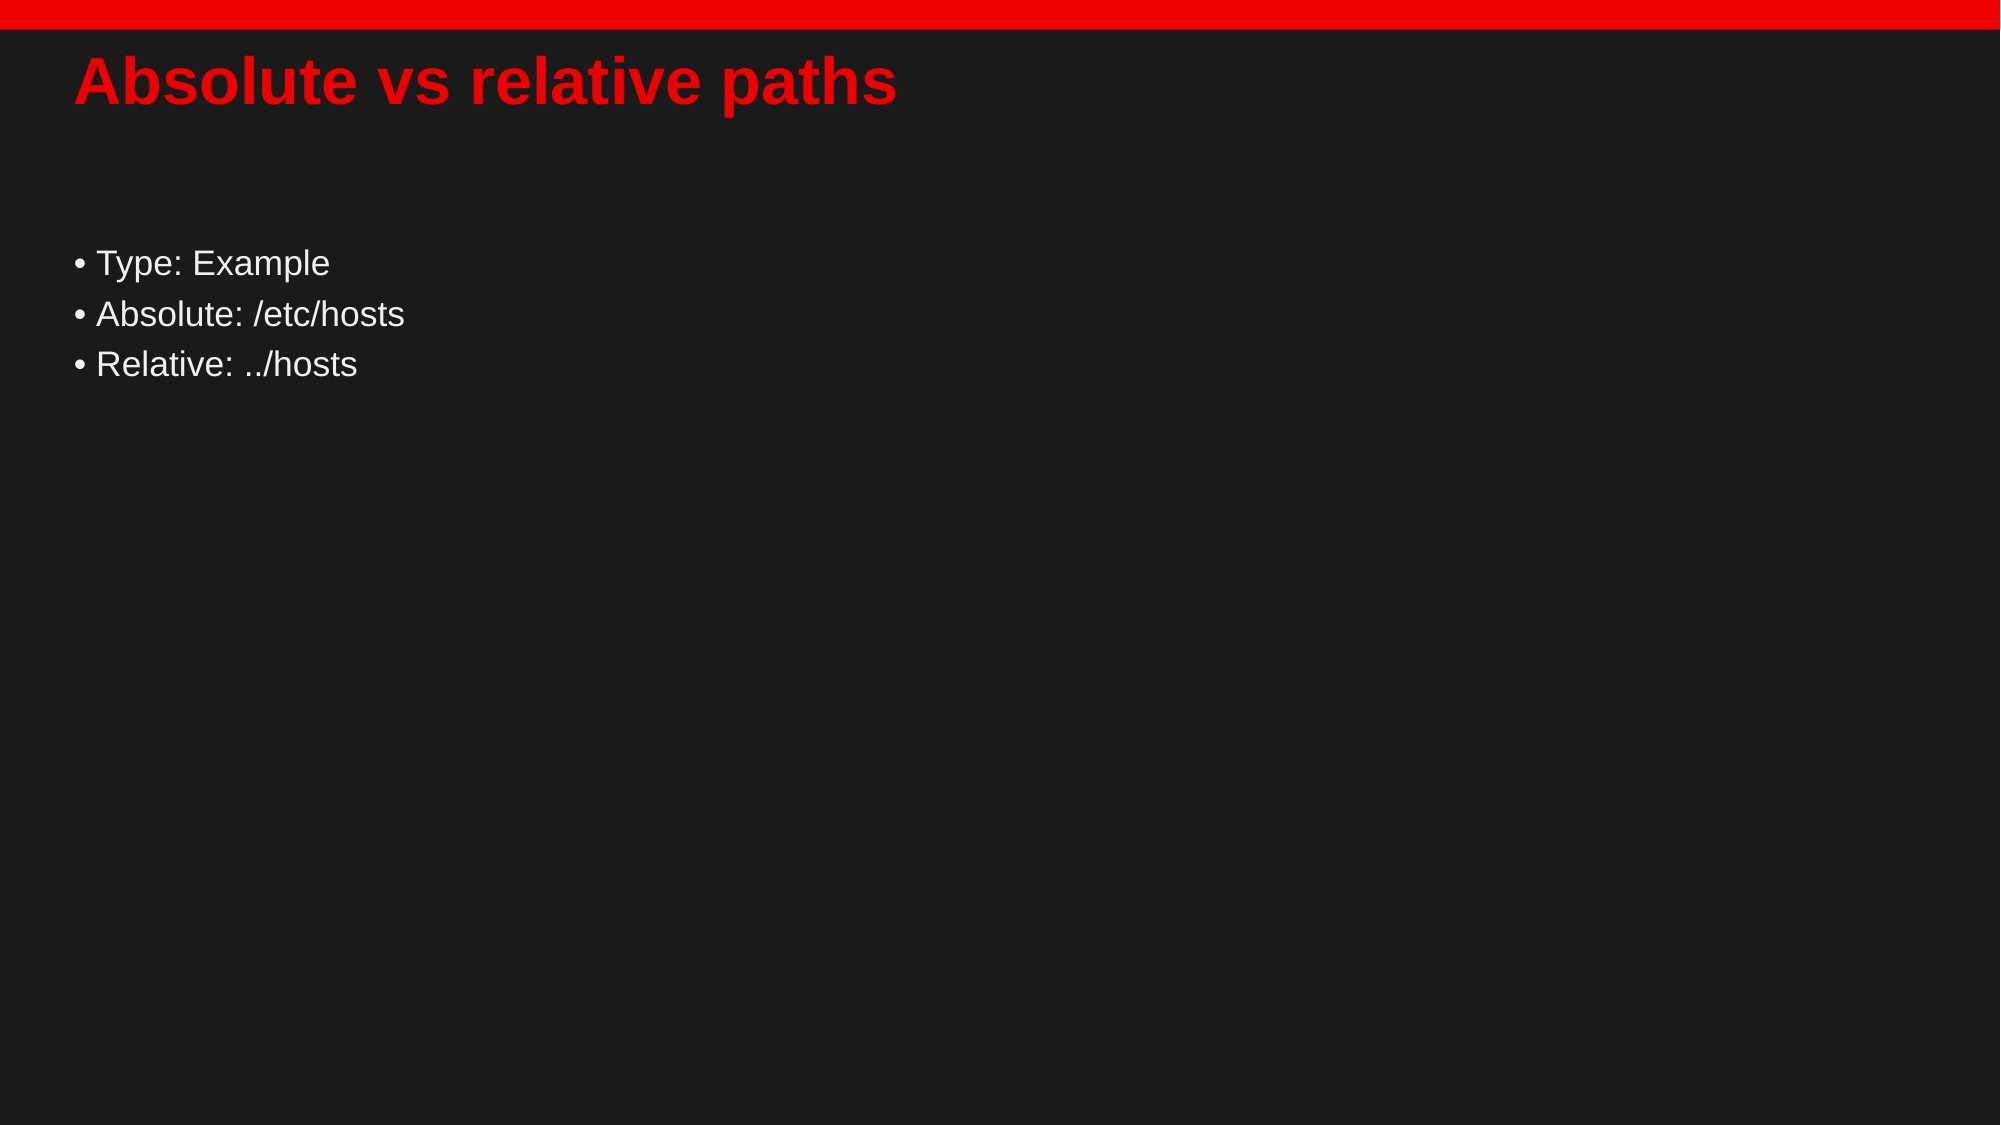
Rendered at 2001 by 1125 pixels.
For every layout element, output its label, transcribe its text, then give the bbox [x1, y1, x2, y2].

text_box Absolute vs relative paths [59, 36, 1942, 208]
text_box [0, 0, 2001, 30]
text_box • Type: Example • Absolute: /etc/hosts • Relative: ../hosts [59, 236, 1942, 1037]
